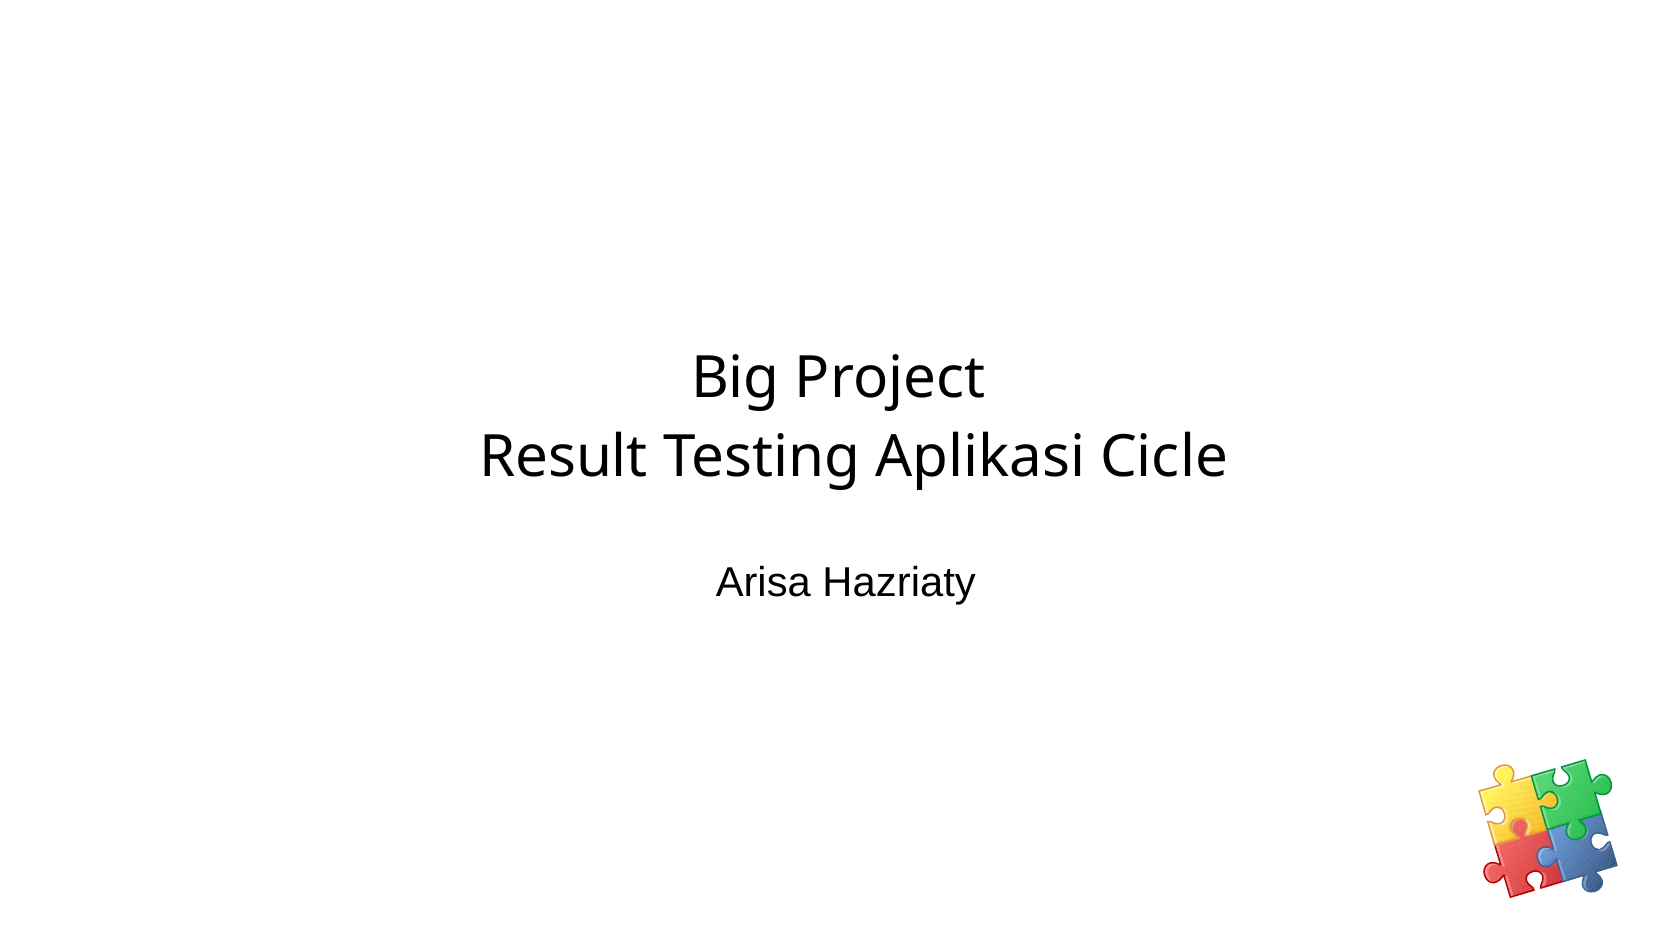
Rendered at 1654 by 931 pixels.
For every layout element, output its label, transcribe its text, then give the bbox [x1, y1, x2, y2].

title Big Project Result Testing Aplikasi Cicle Arisa Hazriaty [101, 346, 1591, 593]
picture [1470, 750, 1628, 908]
